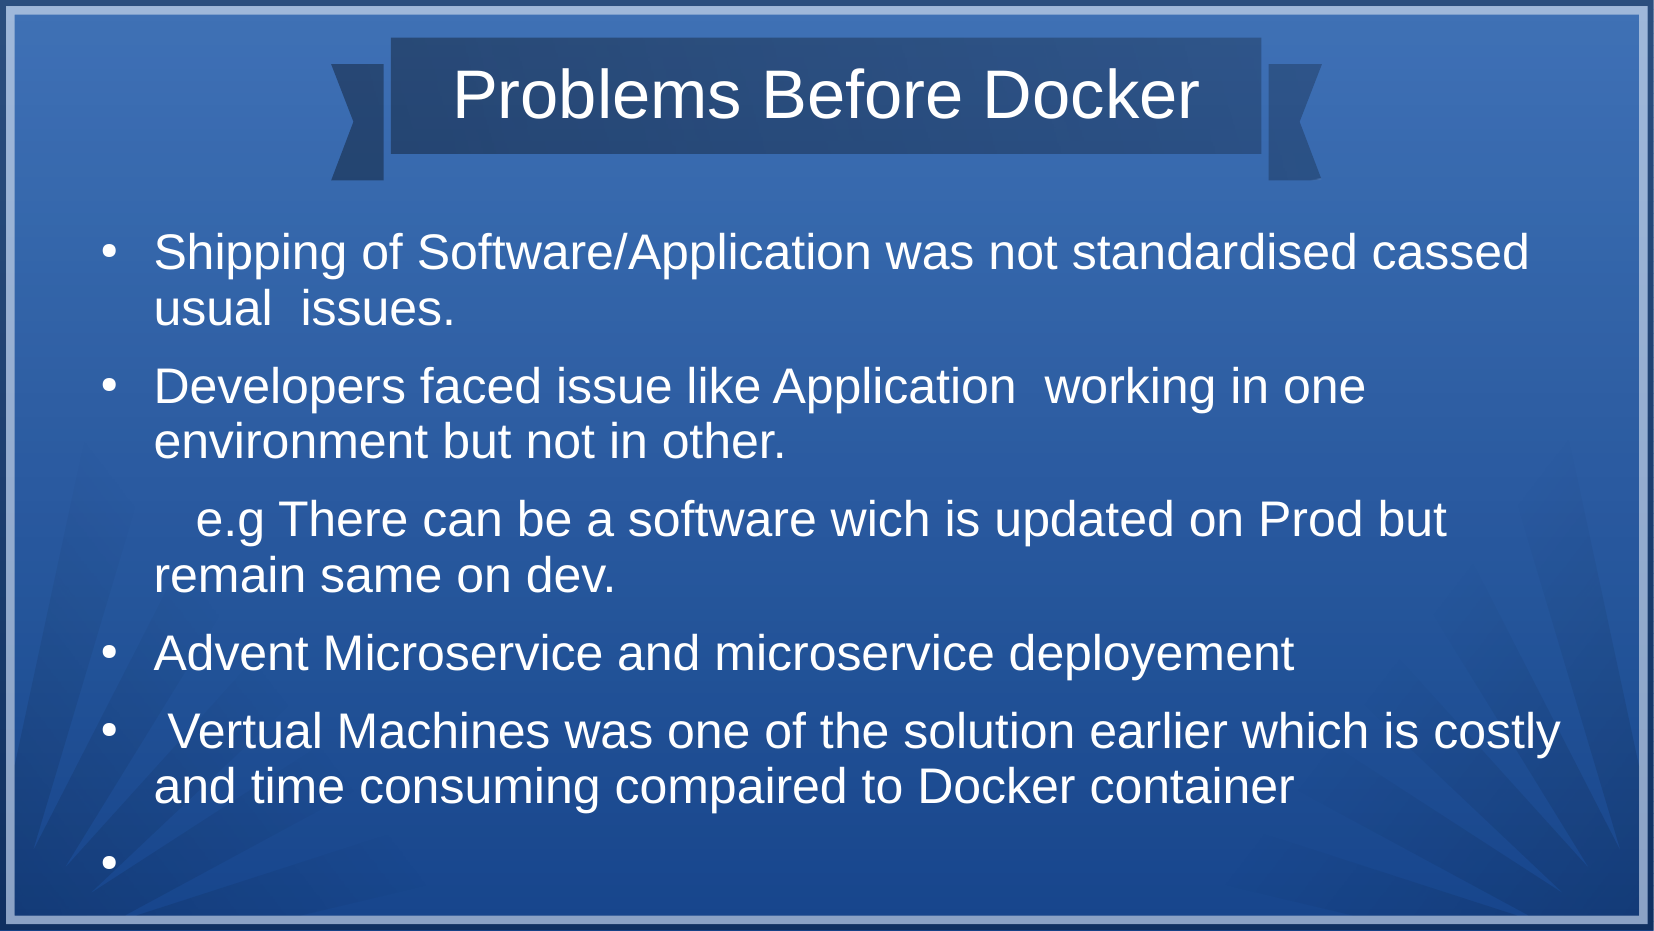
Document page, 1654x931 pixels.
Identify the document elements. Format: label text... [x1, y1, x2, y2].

list Shipping of Software/Application was not standardised cassed usual issues. Developers faced issue like Application working in one environment but not in other. e.g There can be a software wich is updated on Prod but remain same on dev. Advent Microservice and microservice deployement Vertual Machines was one of the solution earlier which is costly and time consuming compaired to Docker container [82, 224, 1571, 848]
title Problems Before Docker [389, 35, 1264, 154]
